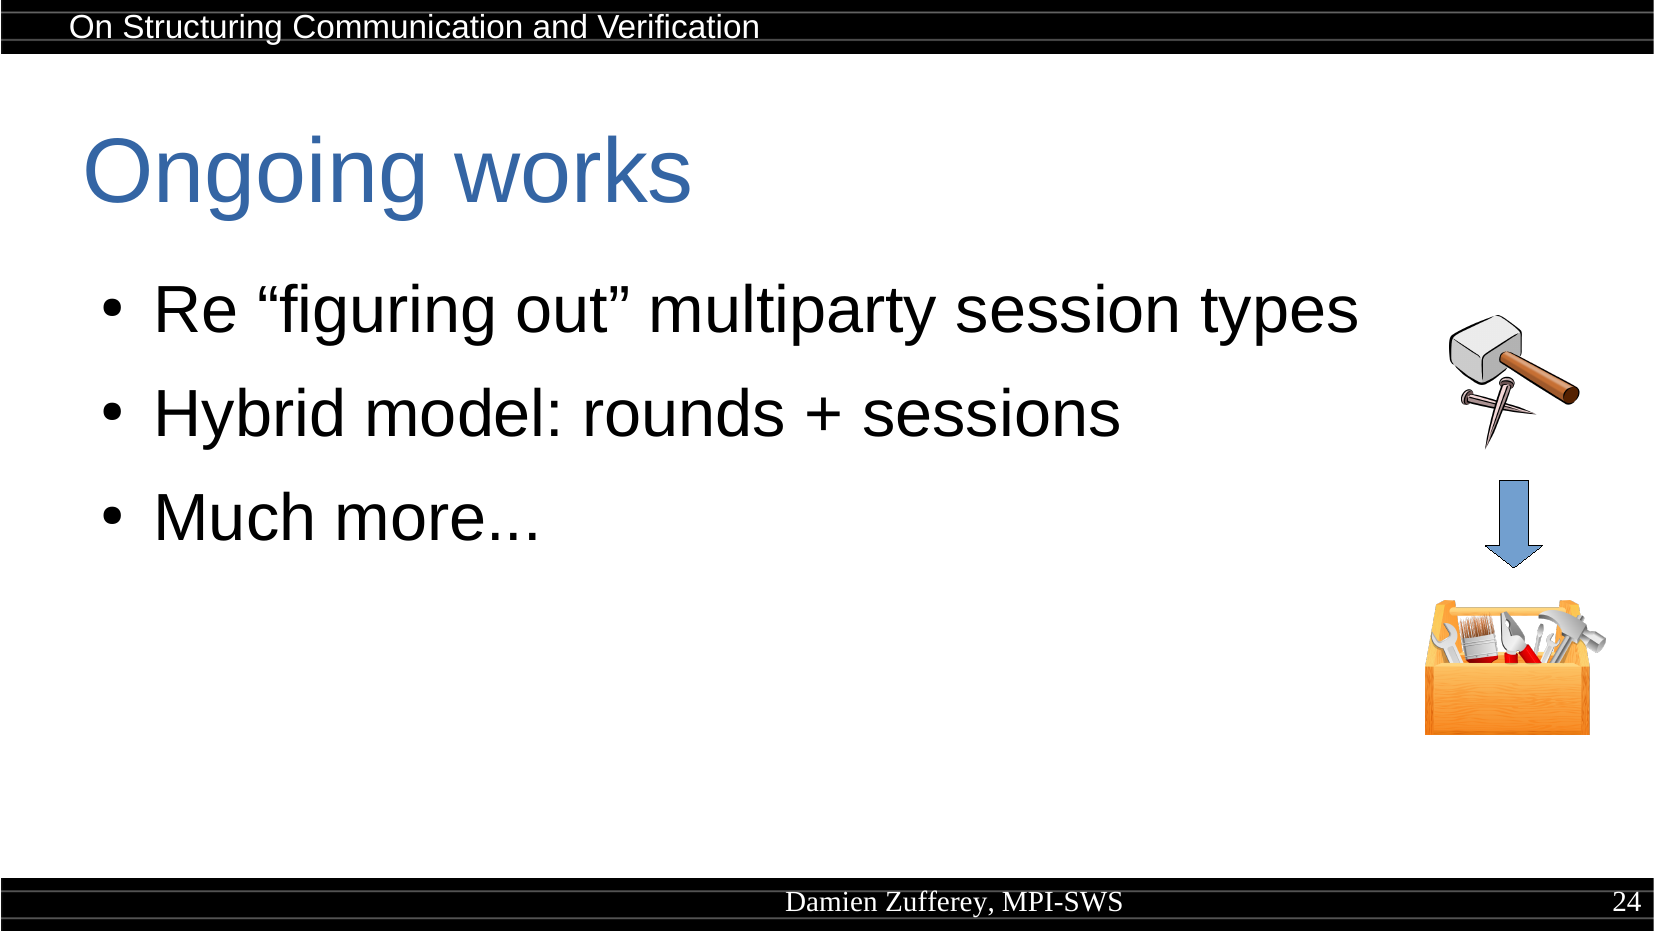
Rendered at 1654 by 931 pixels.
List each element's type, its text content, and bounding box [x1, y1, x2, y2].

picture [1, 0, 1654, 54]
title Ongoing works [82, 92, 1571, 249]
text_box [1485, 480, 1543, 568]
picture [1, 878, 1654, 931]
picture [1425, 600, 1606, 736]
list Re “figuring out” multiparty session types Hybrid model: rounds + sessions Much more... [82, 271, 1571, 758]
picture [1449, 315, 1584, 451]
